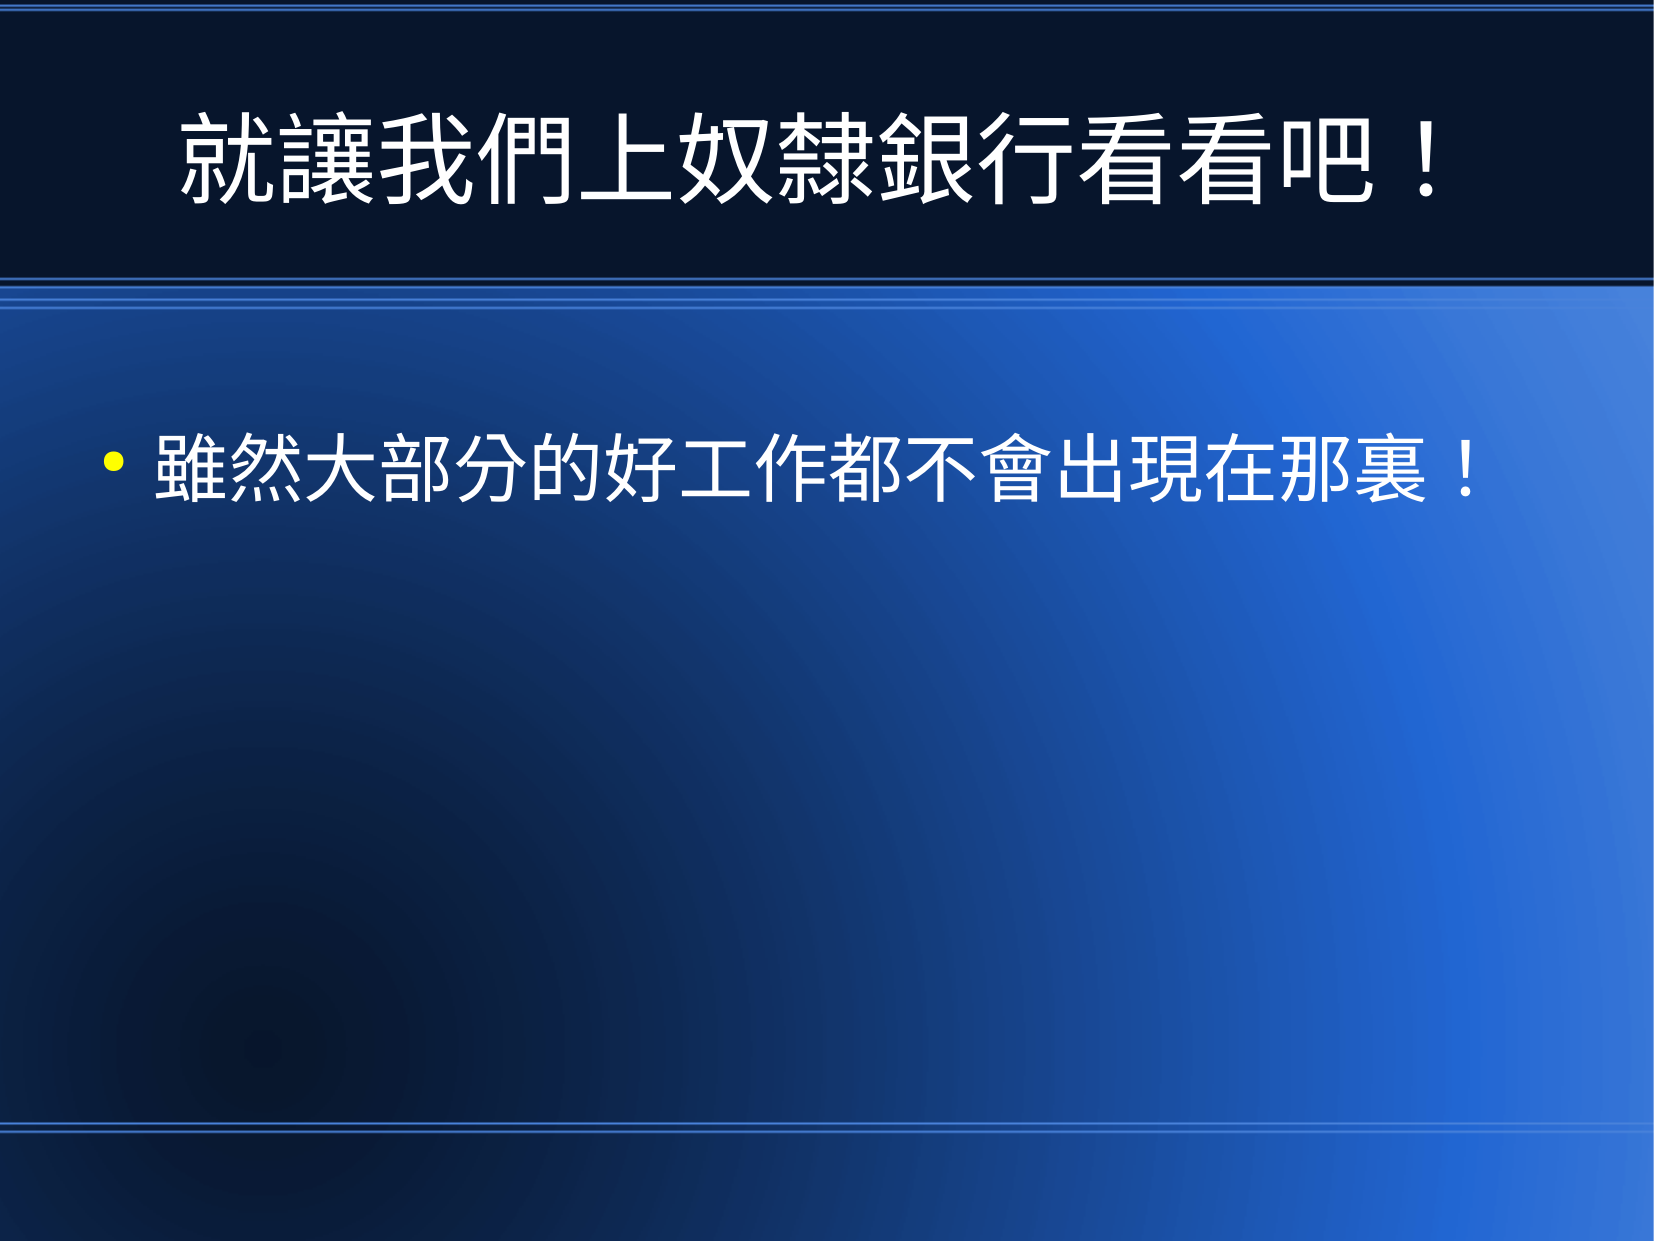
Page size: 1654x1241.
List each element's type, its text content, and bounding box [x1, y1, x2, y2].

picture [0, 0, 1654, 1241]
list 雖然大部分的好工作都不會出現在那裏！ [82, 355, 1571, 1241]
title 就讓我們上奴隸銀行看看吧！ [82, 49, 1571, 257]
